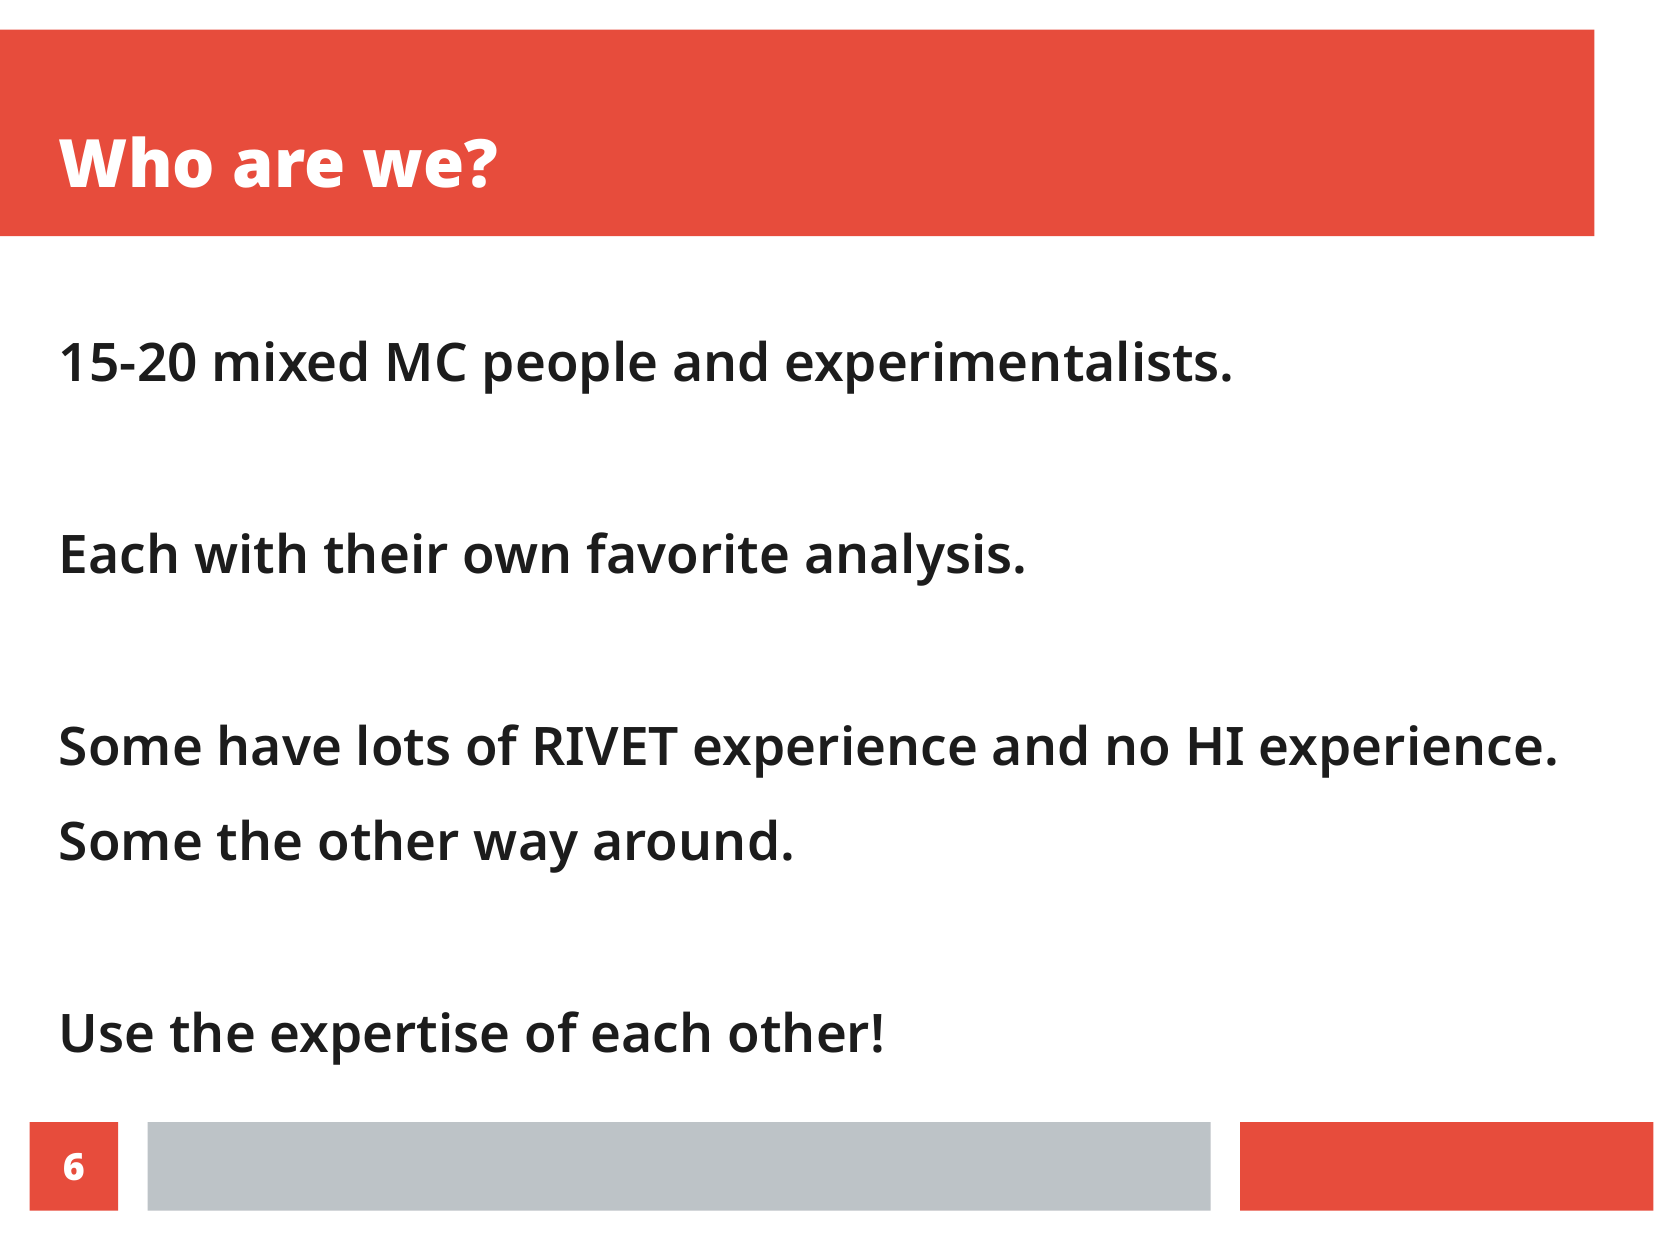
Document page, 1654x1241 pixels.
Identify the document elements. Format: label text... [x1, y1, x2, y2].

title Who are we? [59, 59, 1595, 207]
list 15-20 mixed MC people and experimentalists. Each with their own favorite analysis. Some have lots of RIVET experience and no HI experience. Some the other way around. Use the expertise of each other! [59, 324, 1565, 1093]
